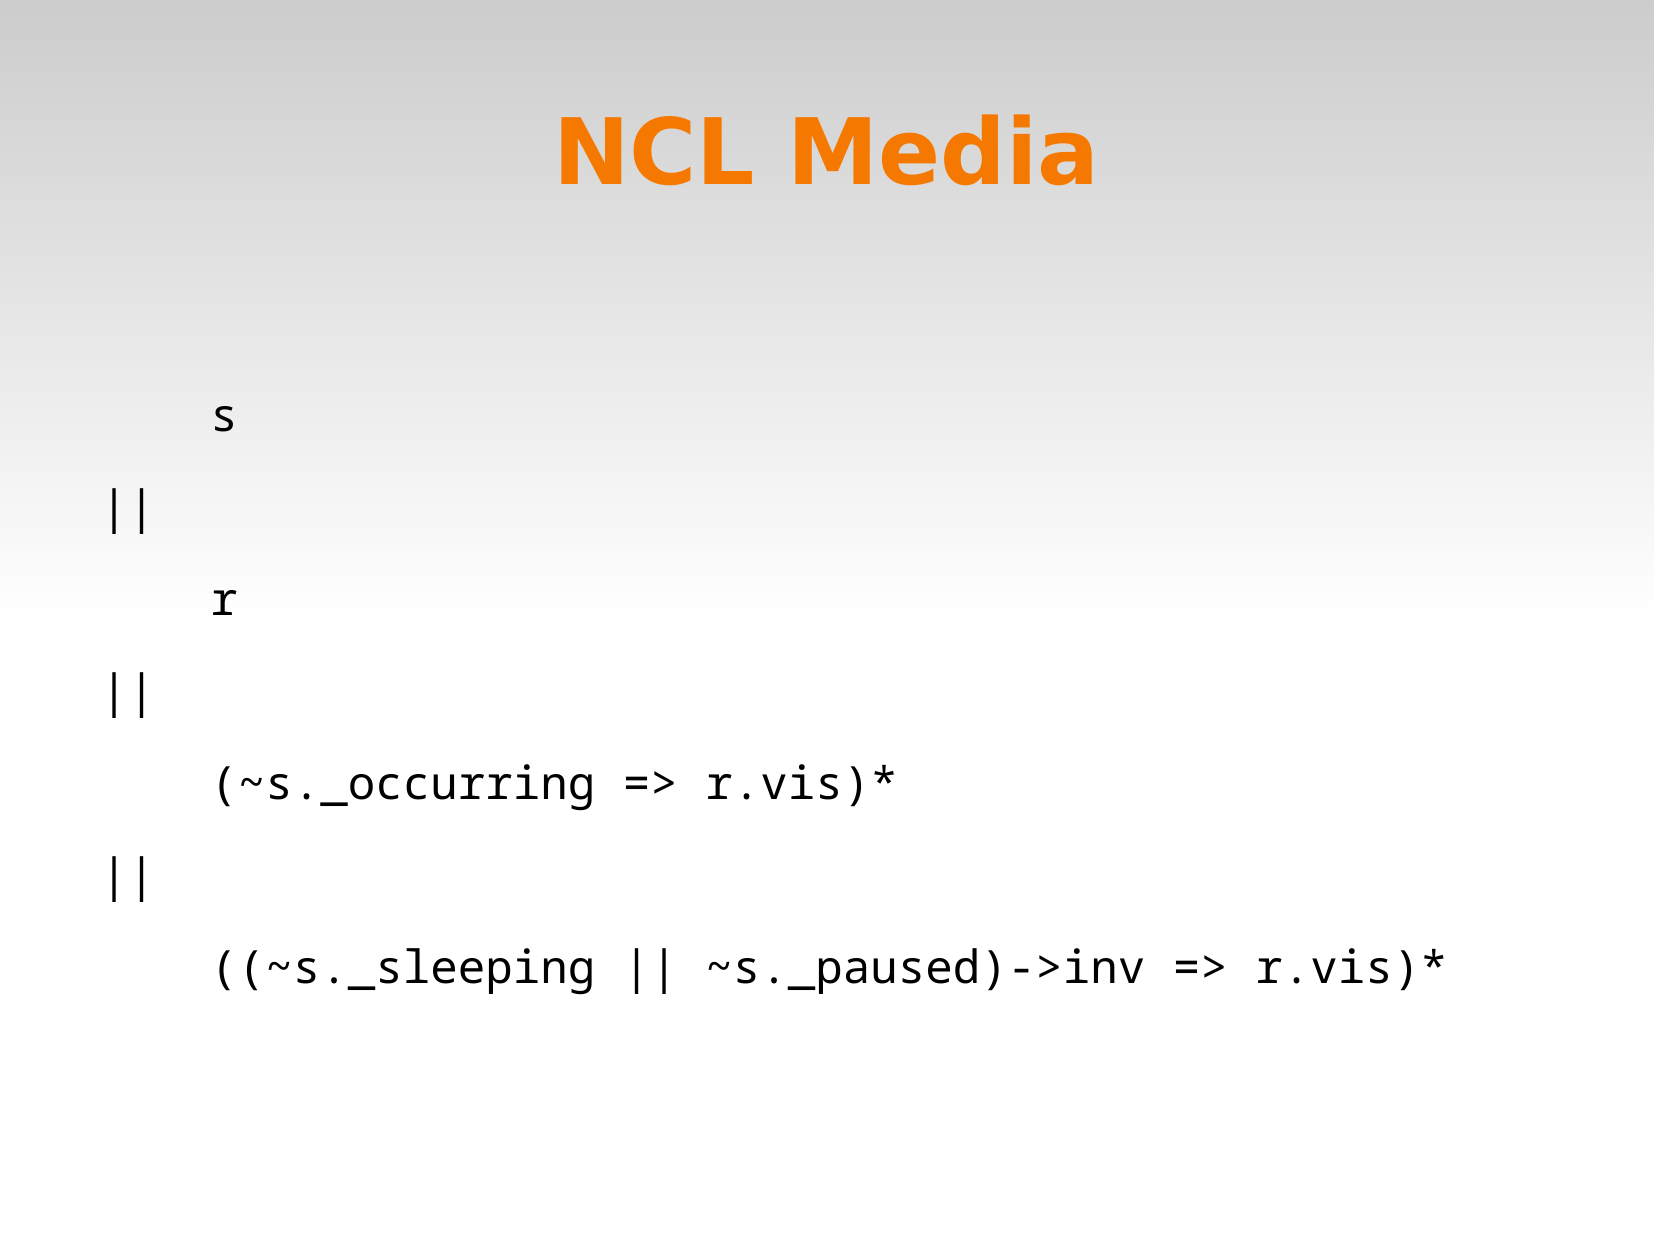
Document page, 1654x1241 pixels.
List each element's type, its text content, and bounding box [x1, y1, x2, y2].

list s || r || (~s._occurring => r.vis)* || ((~s._sleeping || ~s._paused)->inv => r.vis)* [82, 290, 1571, 1094]
title NCL Media [82, 56, 1571, 250]
